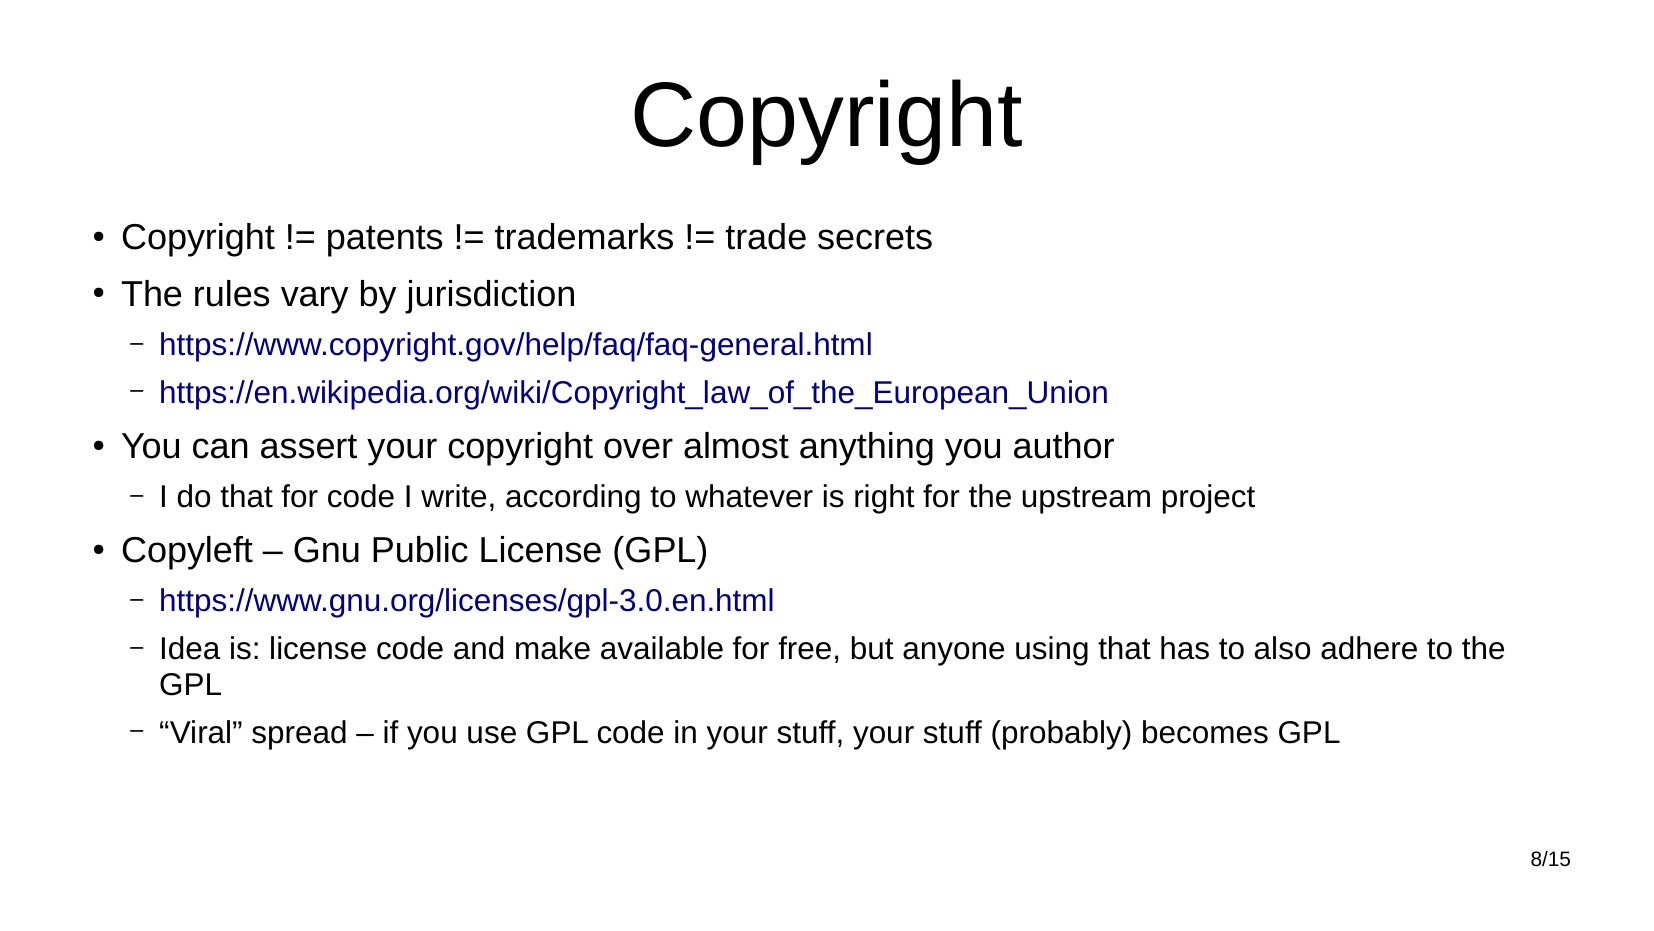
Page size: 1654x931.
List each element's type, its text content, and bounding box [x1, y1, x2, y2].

list Copyright != patents != trademarks != trade secrets The rules vary by jurisdiction https://www.copyright.gov/help/faq/faq-general.html https://en.wikipedia.org/wiki/Copyright_law_of_the_European_Union You can assert your copyright over almost anything you author I do that for code I write, according to whatever is right for the upstream project Copyleft – Gnu Public License (GPL) https://www.gnu.org/licenses/gpl-3.0.en.html Idea is: license code and make available for free, but anyone using that has to also adhere to the GPL “Viral” spread – if you use GPL code in your stuff, your stuff (probably) becomes GPL [82, 217, 1571, 758]
title Copyright [82, 37, 1571, 193]
